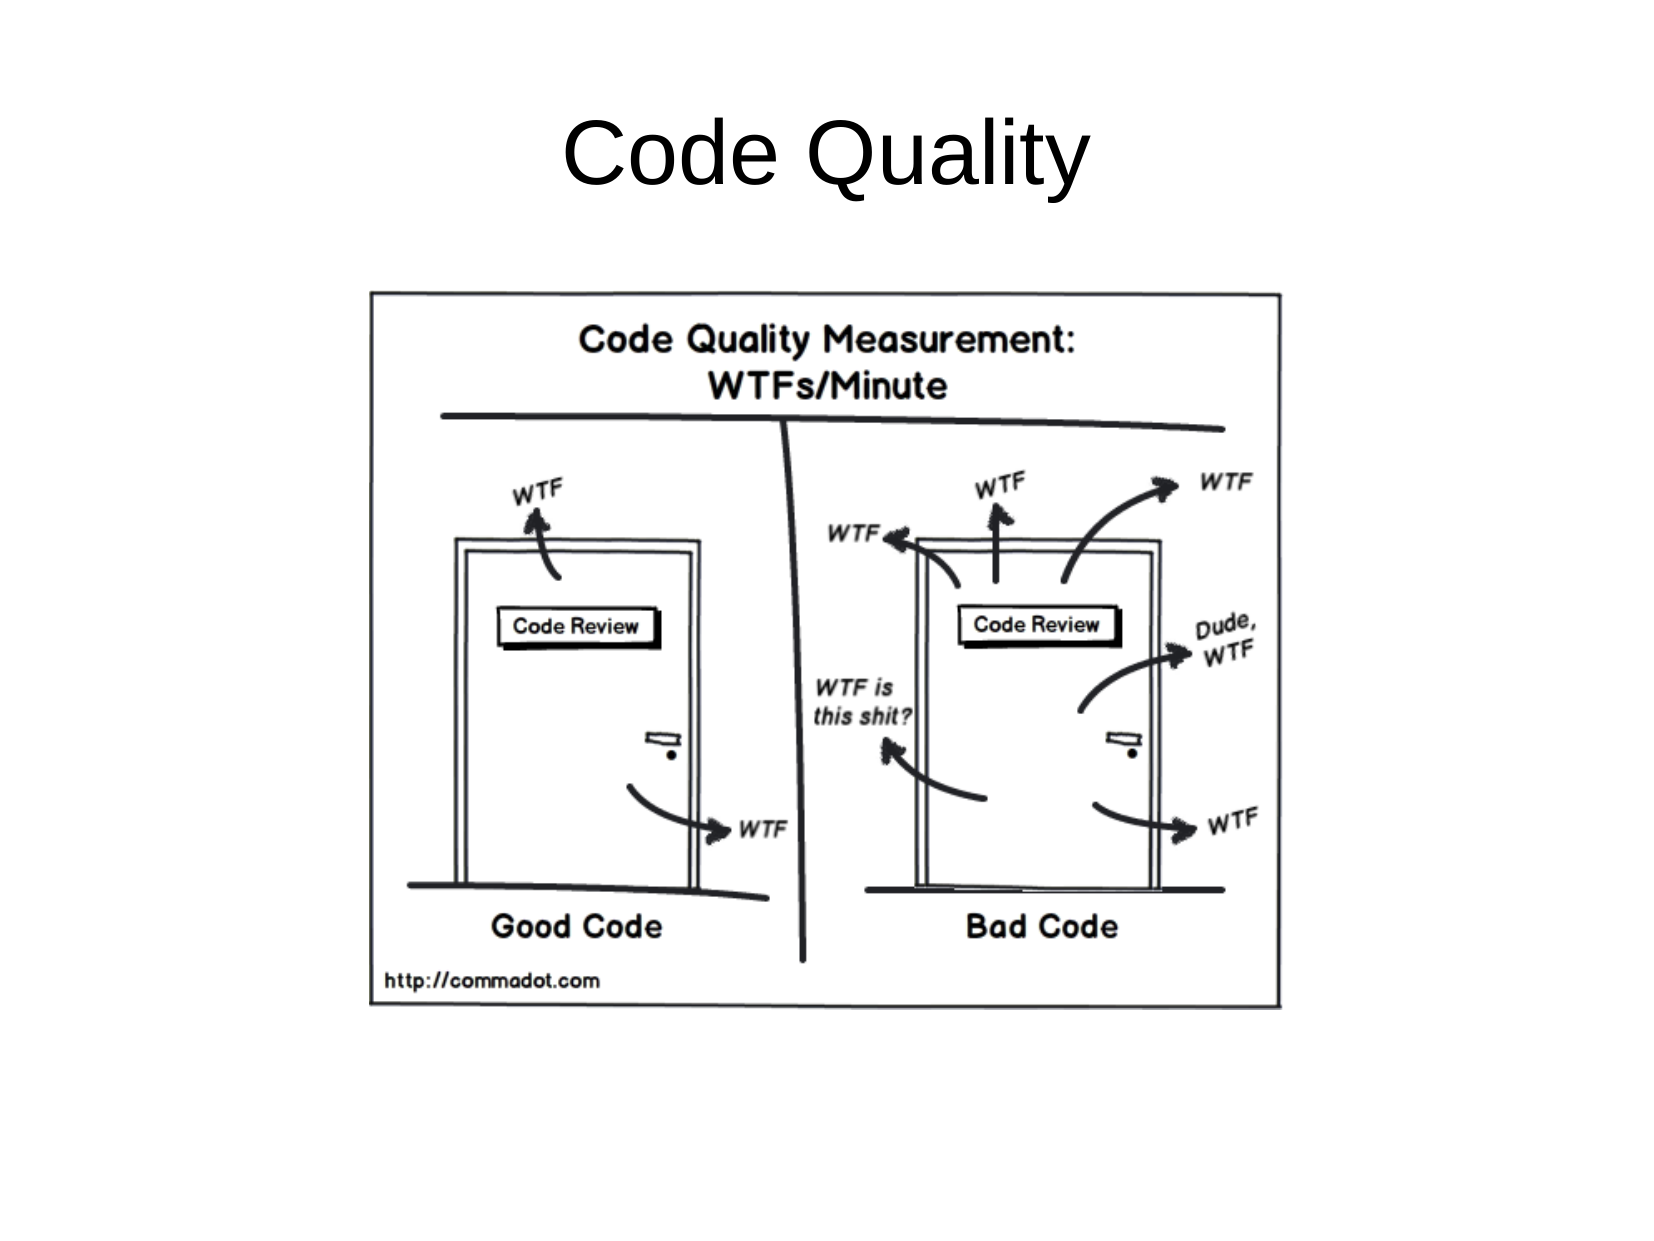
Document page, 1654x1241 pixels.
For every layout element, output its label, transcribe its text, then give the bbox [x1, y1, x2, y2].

title Code Quality [82, 49, 1571, 257]
picture [369, 290, 1284, 1010]
